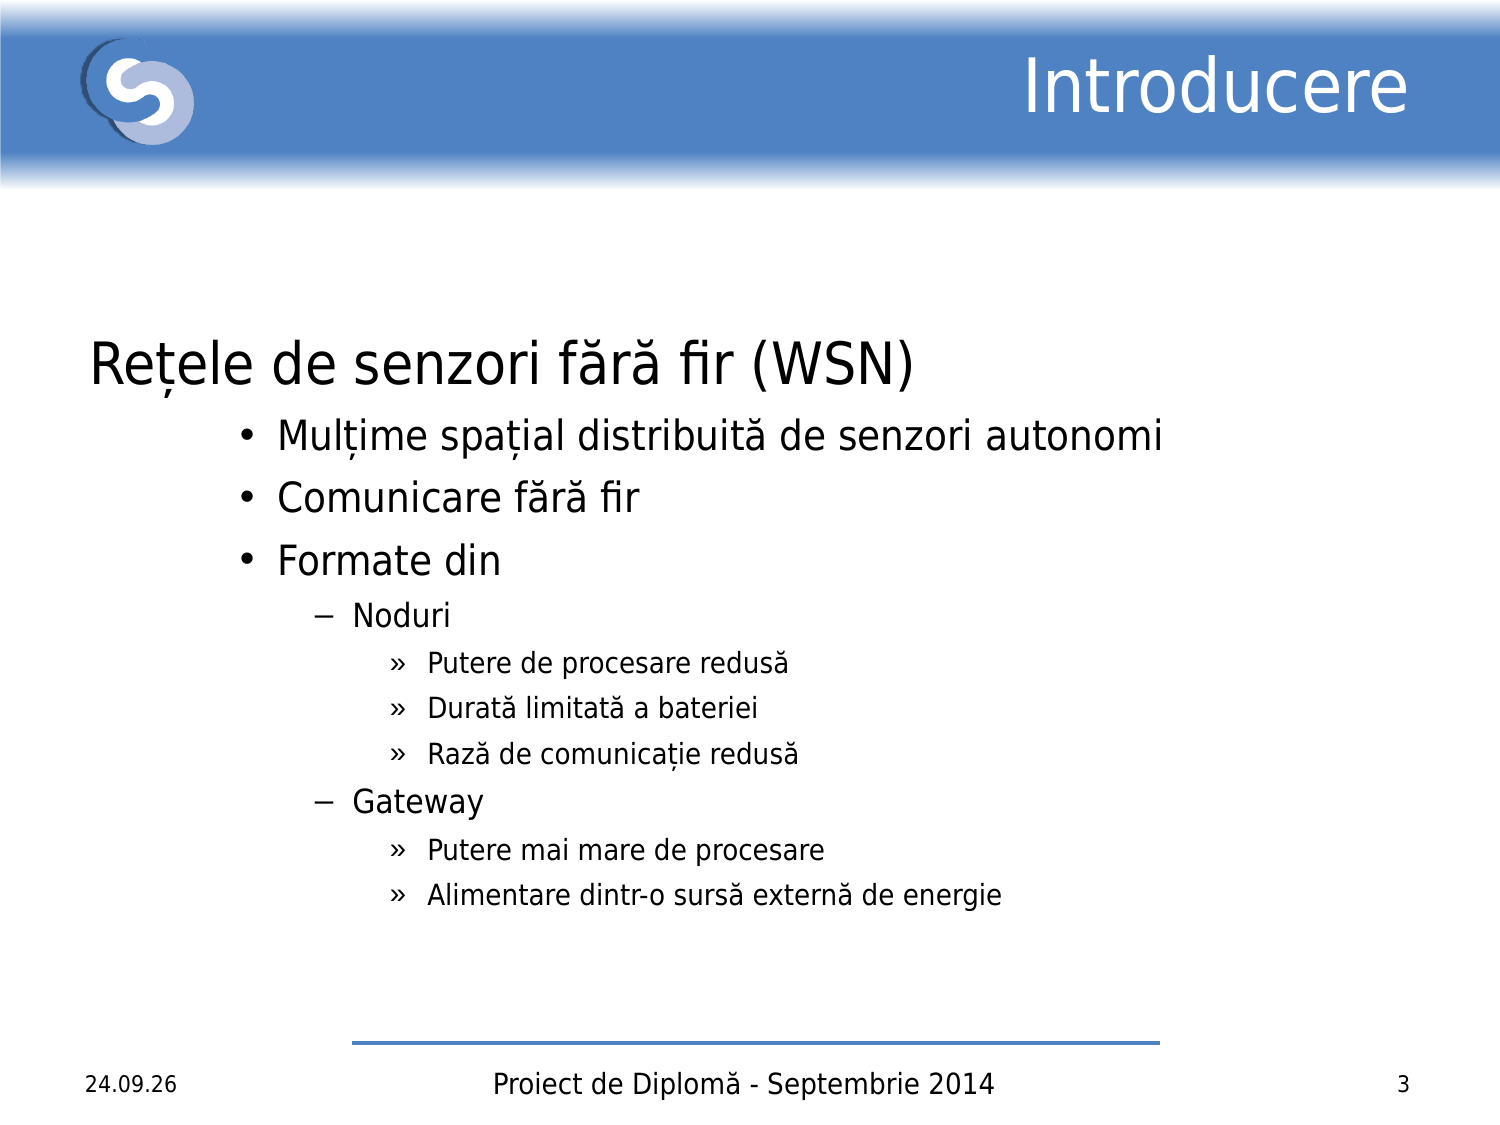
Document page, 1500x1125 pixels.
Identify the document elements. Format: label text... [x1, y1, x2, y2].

title Introducere [199, 11, 1425, 155]
list Rețele de senzori fără fir (WSN) Mulțime spațial distribuită de senzori autonomi Comunicare fără fir Formate din Noduri Putere de procesare redusă Durată limitată a bateriei Rază de comunicație redusă Gateway Putere mai mare de procesare Alimentare dintr-o sursă externă de energie [75, 203, 1426, 1034]
picture [0, 0, 1500, 189]
